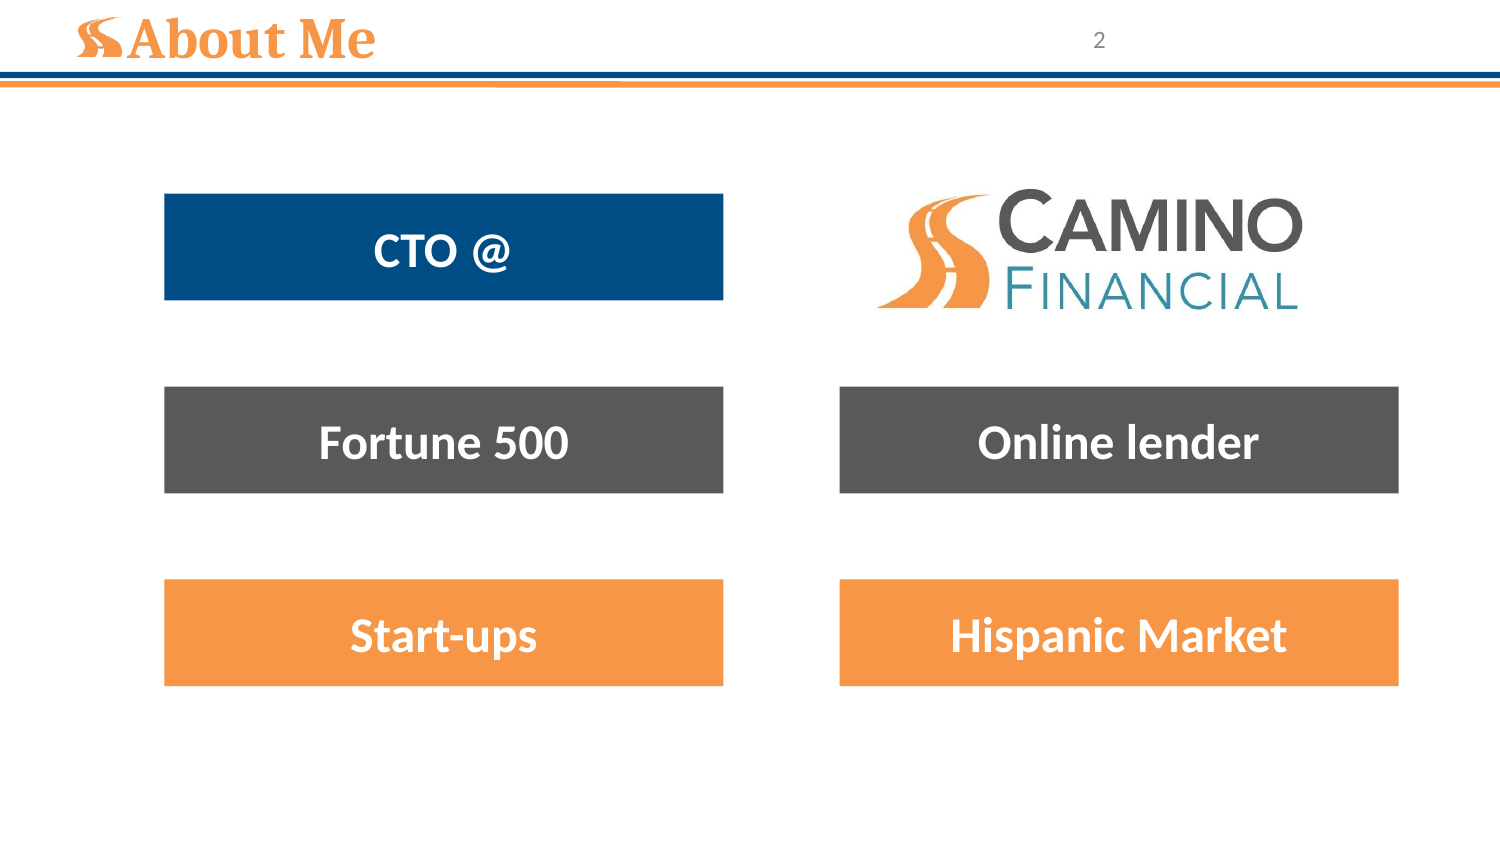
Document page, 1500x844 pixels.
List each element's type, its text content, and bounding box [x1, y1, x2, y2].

title About Me [112, 9, 1373, 60]
picture [875, 170, 1314, 324]
text_box CTO @ [164, 193, 724, 301]
text_box Fortune 500 [164, 386, 724, 494]
text_box Start-ups [164, 579, 724, 687]
picture [68, 14, 112, 57]
text_box Online lender [839, 386, 1399, 494]
text_box Hispanic Market [839, 579, 1399, 687]
